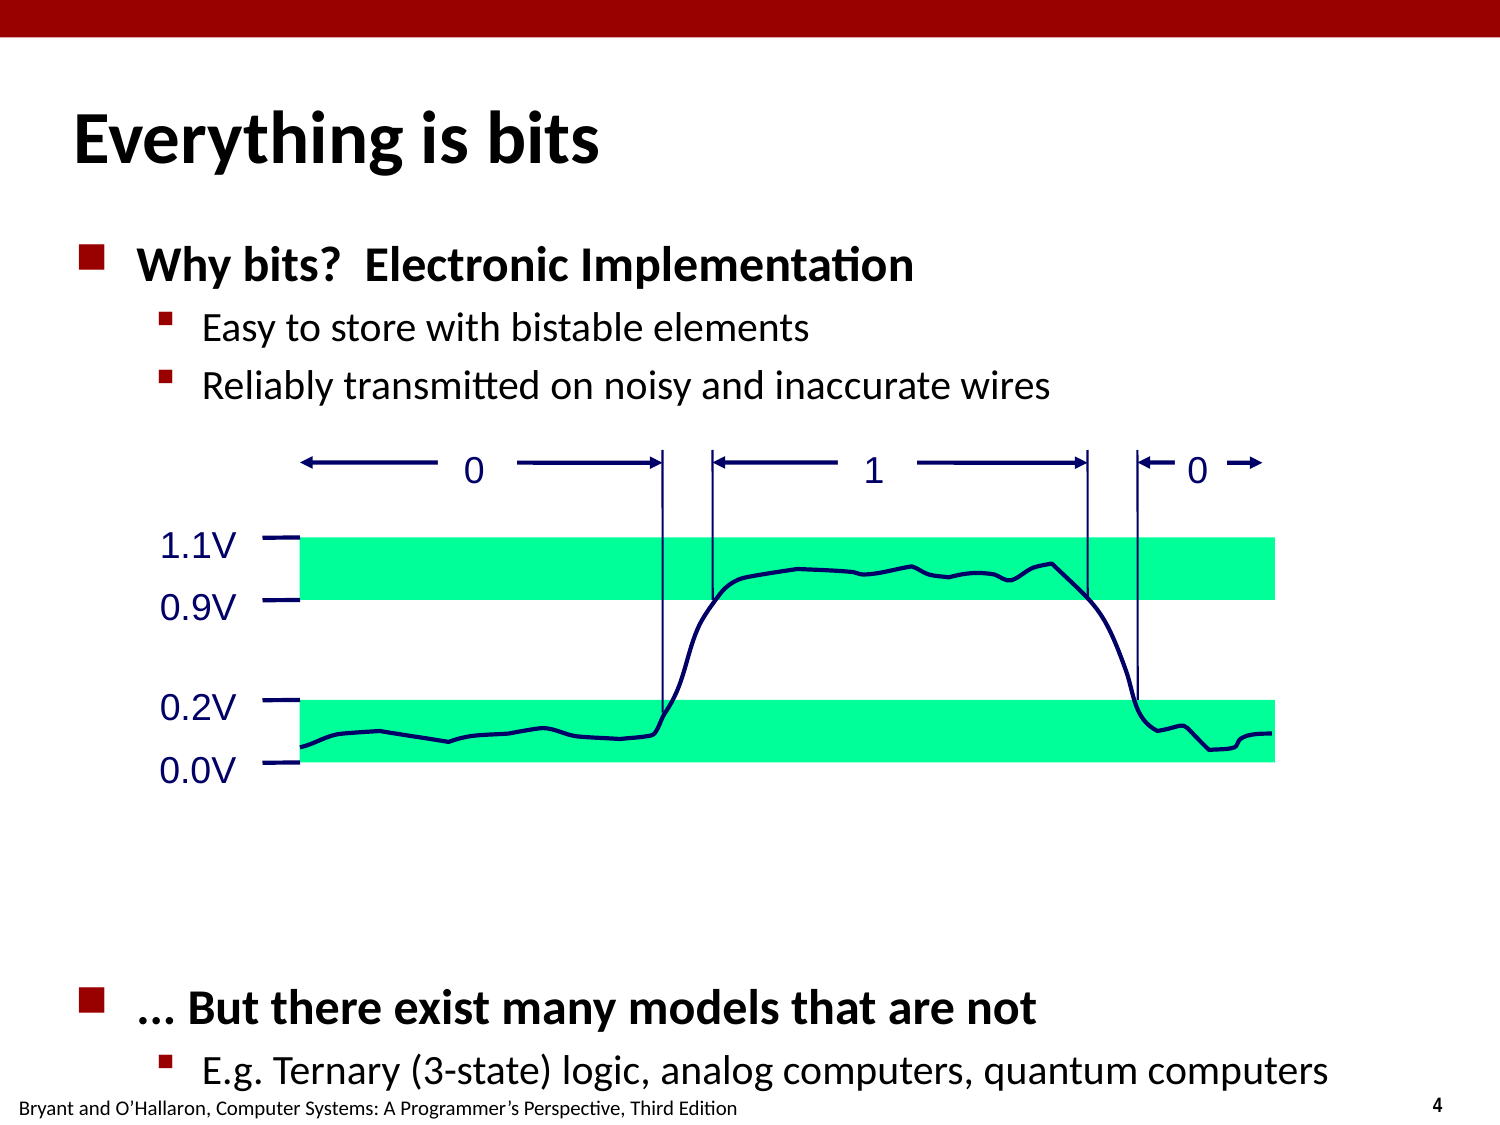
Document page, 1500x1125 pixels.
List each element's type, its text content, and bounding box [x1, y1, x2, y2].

text_box [299, 699, 1275, 763]
text_box 0.9V [151, 575, 252, 637]
text_box [721, 567, 1085, 600]
title Everything is bits [58, 71, 1304, 197]
text_box 0 [437, 437, 517, 500]
text_box 1.1V [151, 512, 252, 575]
text_box 0.2V [151, 674, 252, 737]
text_box [714, 537, 1085, 596]
text_box [299, 699, 660, 745]
text_box 0 [1174, 437, 1227, 500]
text_box [664, 699, 670, 708]
text_box [1089, 537, 1135, 600]
text_box [299, 537, 660, 600]
list Why bits? Electronic Implementation Easy to store with bistable elements Reliably transmitted on noisy and inaccurate wires ... But there exist many models that are not E.g. Ternary (3-state) logic, analog computers, quantum computers [65, 223, 1361, 1040]
text_box [664, 537, 710, 600]
text_box [1139, 537, 1275, 600]
text_box 0.0V [151, 737, 252, 800]
text_box 1 [837, 437, 917, 500]
